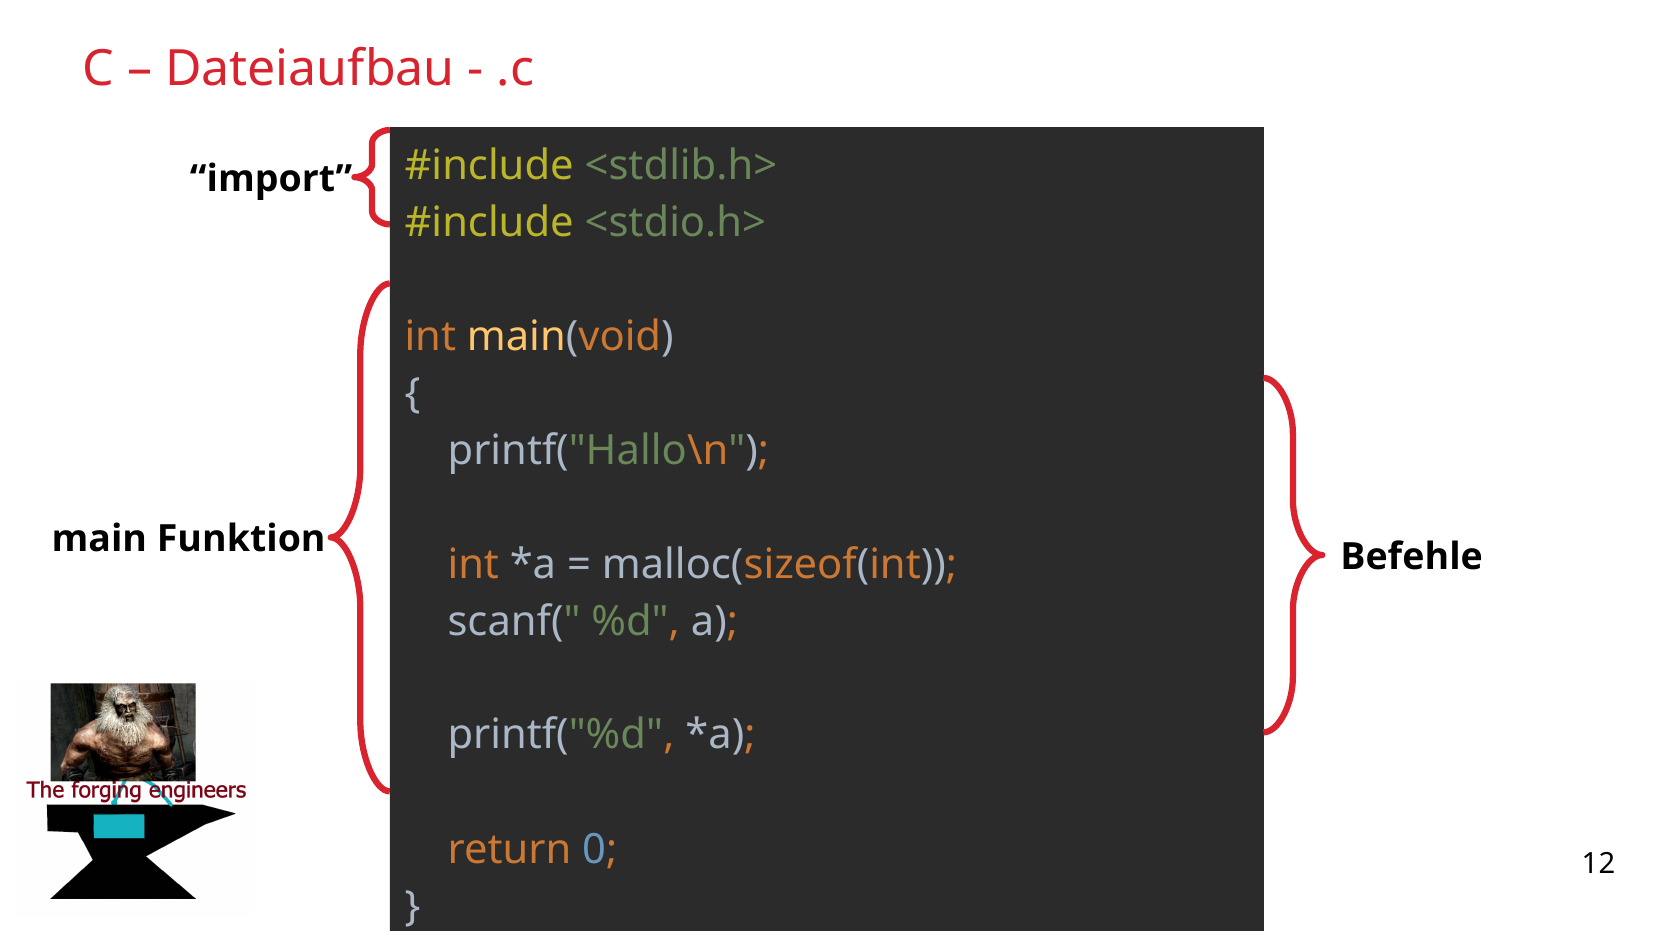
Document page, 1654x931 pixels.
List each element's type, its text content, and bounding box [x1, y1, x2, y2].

picture [17, 679, 254, 916]
text_box #include <stdlib.h> #include <stdio.h> int main(void) { printf("Hallo\n"); int *a = malloc(sizeof(int)); scanf(" %d", a); printf("%d", *a); return 0; } [389, 127, 1264, 804]
text_box main Funktion [330, 283, 390, 792]
text_box Befehle [1263, 377, 1323, 733]
text_box “import” [354, 129, 390, 225]
title C – Dateiaufbau - .c [82, 37, 1571, 95]
